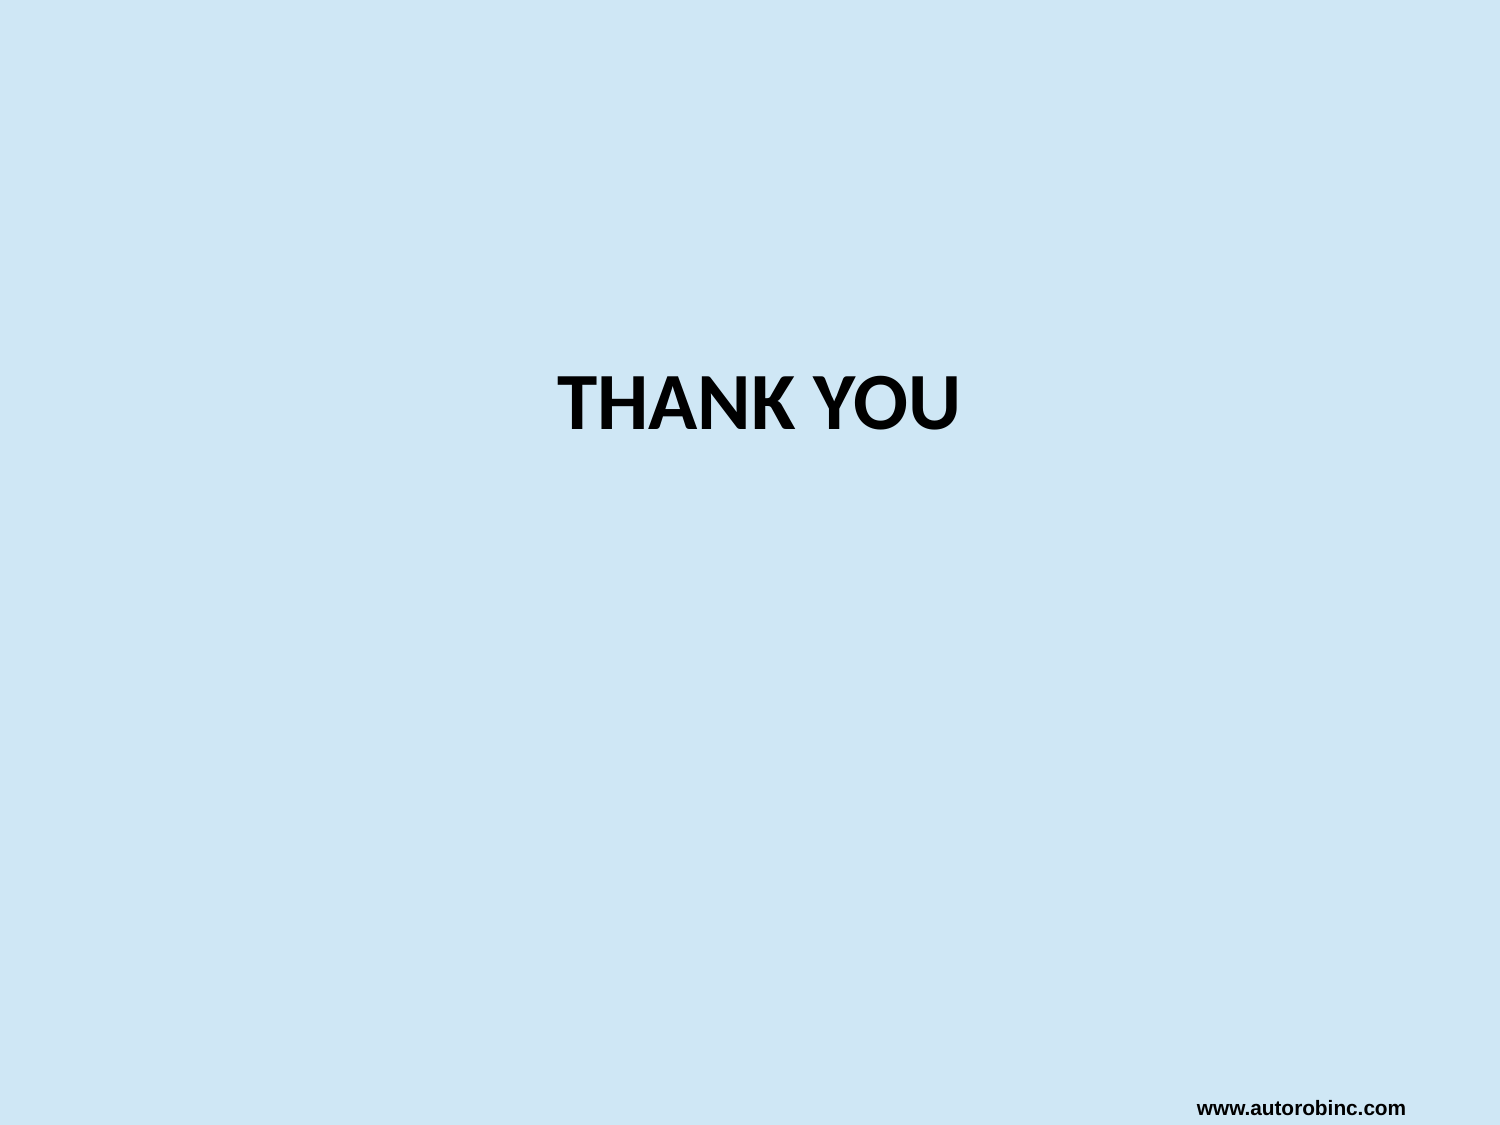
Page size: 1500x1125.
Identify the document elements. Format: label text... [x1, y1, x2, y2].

text_box THANK YOU [361, 352, 1158, 431]
